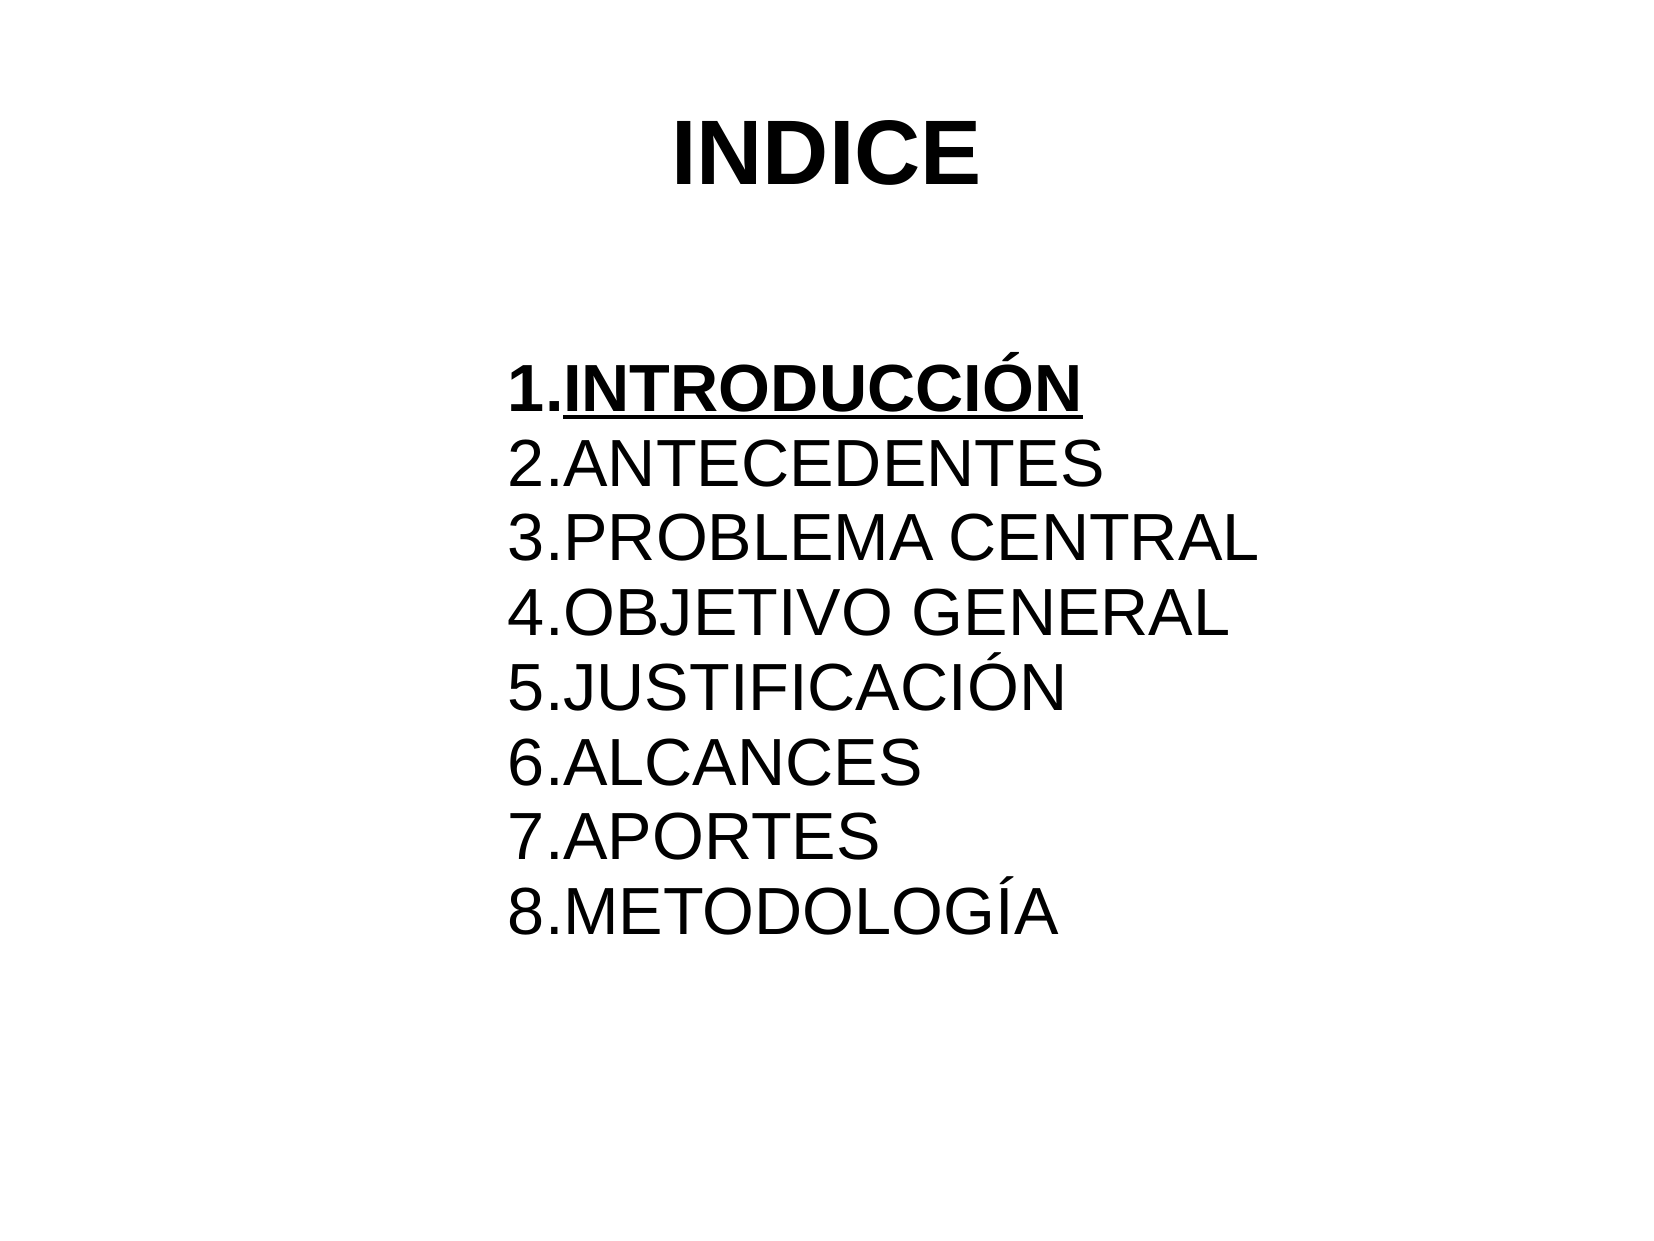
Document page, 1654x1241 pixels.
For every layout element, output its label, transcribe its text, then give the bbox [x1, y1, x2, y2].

title INDICE [82, 49, 1571, 257]
subtitle INTRODUCCIÓN ANTECEDENTES PROBLEMA CENTRAL OBJETIVO GENERAL JUSTIFICACIÓN ALCANCES APORTES METODOLOGÍA [507, 290, 1312, 1010]
